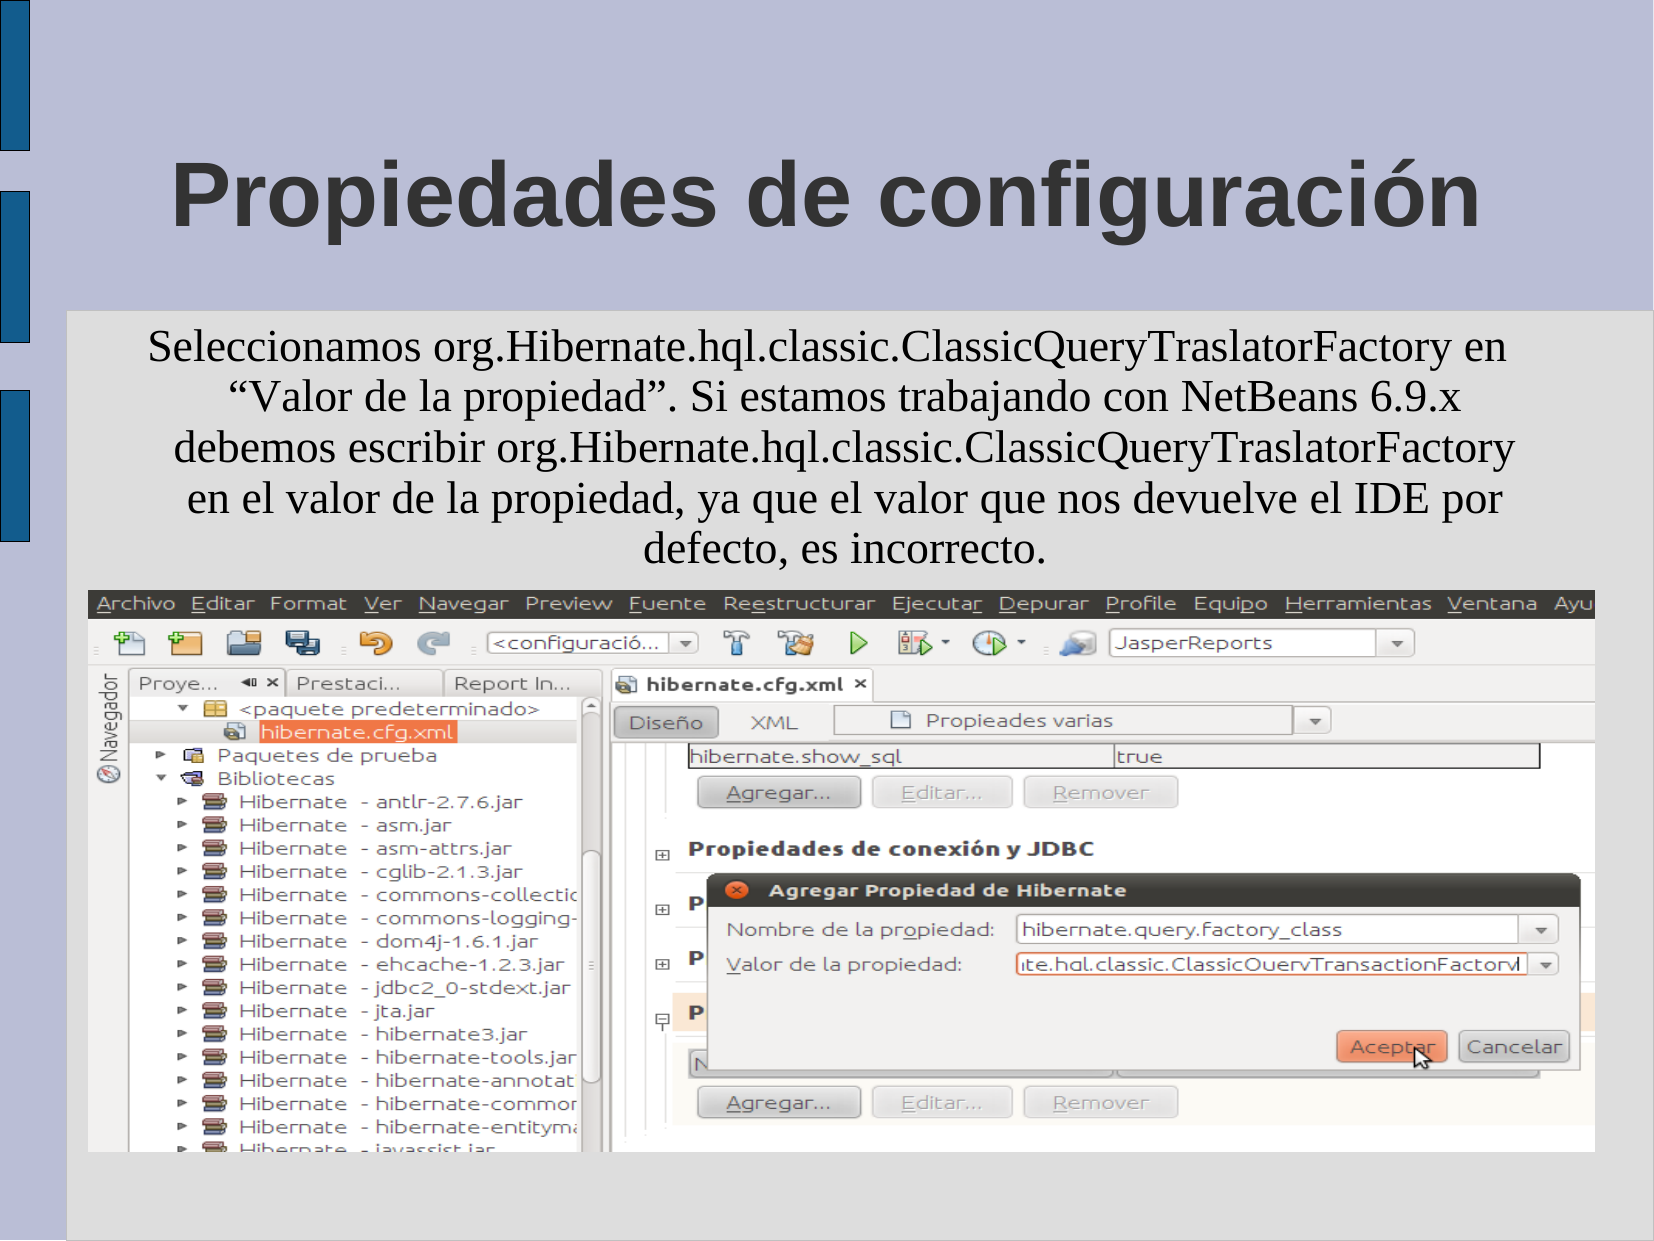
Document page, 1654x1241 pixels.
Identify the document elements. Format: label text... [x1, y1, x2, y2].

picture [88, 590, 1595, 1152]
subtitle Seleccionamos org.Hibernate.hql.classic.ClassicQueryTraslatorFactory en “Valor de la propiedad”. Si estamos trabajando con NetBeans 6.9.x debemos escribir org.Hibernate.hql.classic.ClassicQueryTraslatorFactory en el valor de la propiedad, ya que el valor que nos devuelve el IDE por defecto, es incorrecto. [121, 318, 1534, 590]
title Propiedades de configuración [121, 98, 1534, 291]
